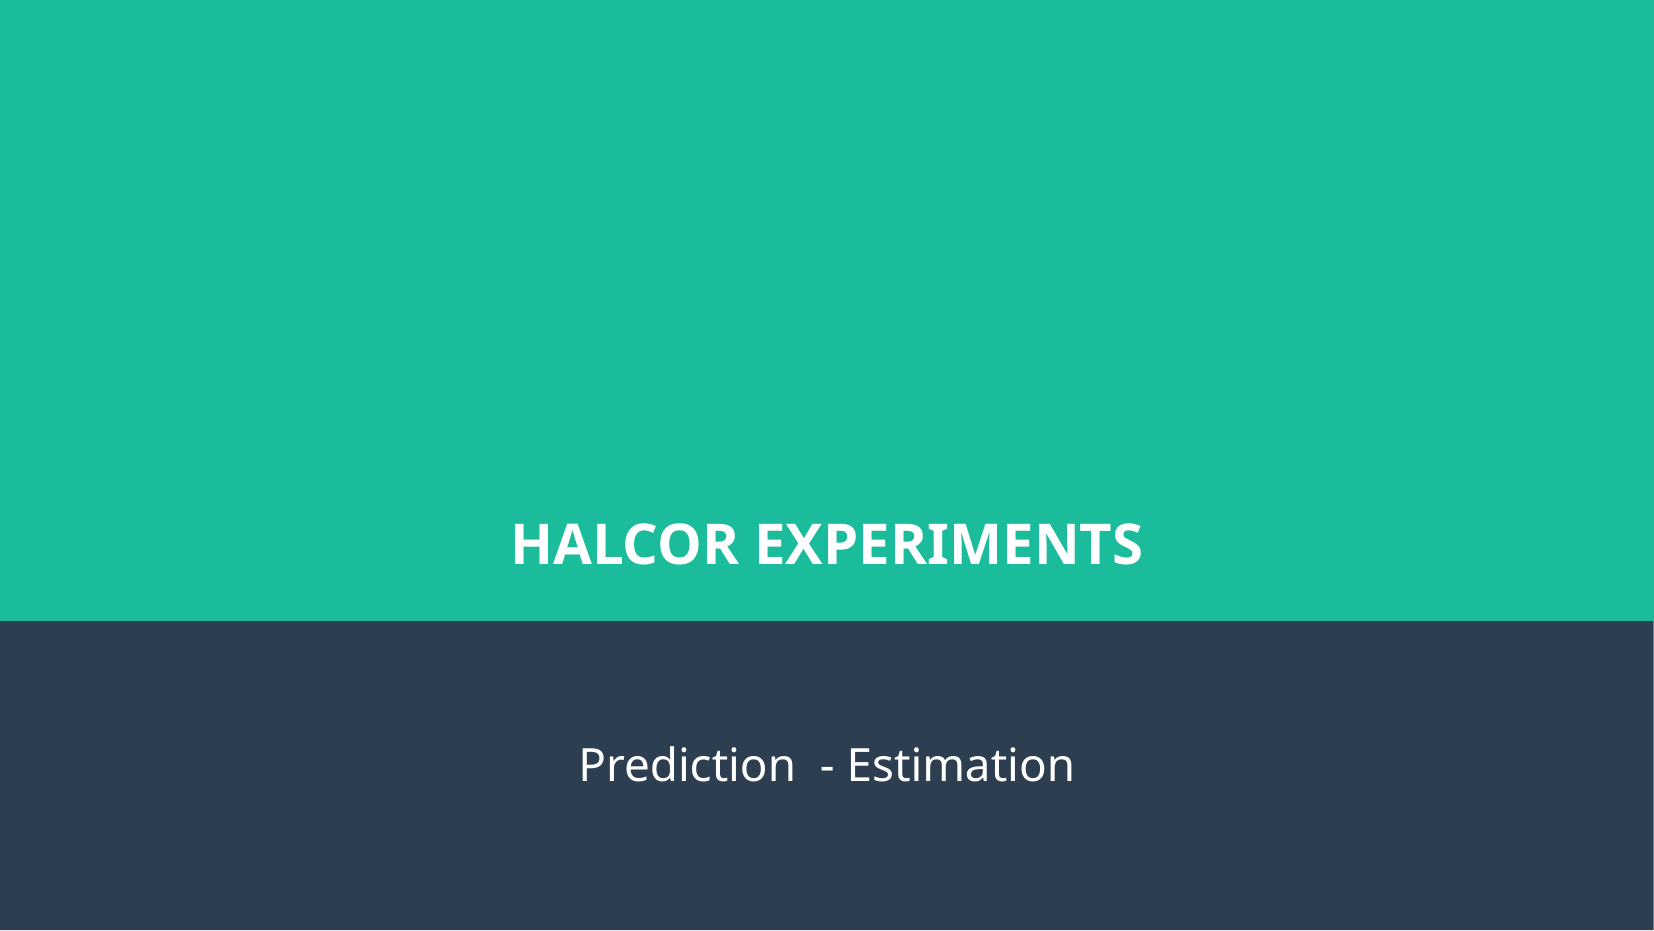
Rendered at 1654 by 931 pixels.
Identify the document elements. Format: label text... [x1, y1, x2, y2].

title HALCOR EXPERIMENTS [59, 465, 1595, 583]
subtitle Prediction - Estimation [59, 642, 1595, 886]
